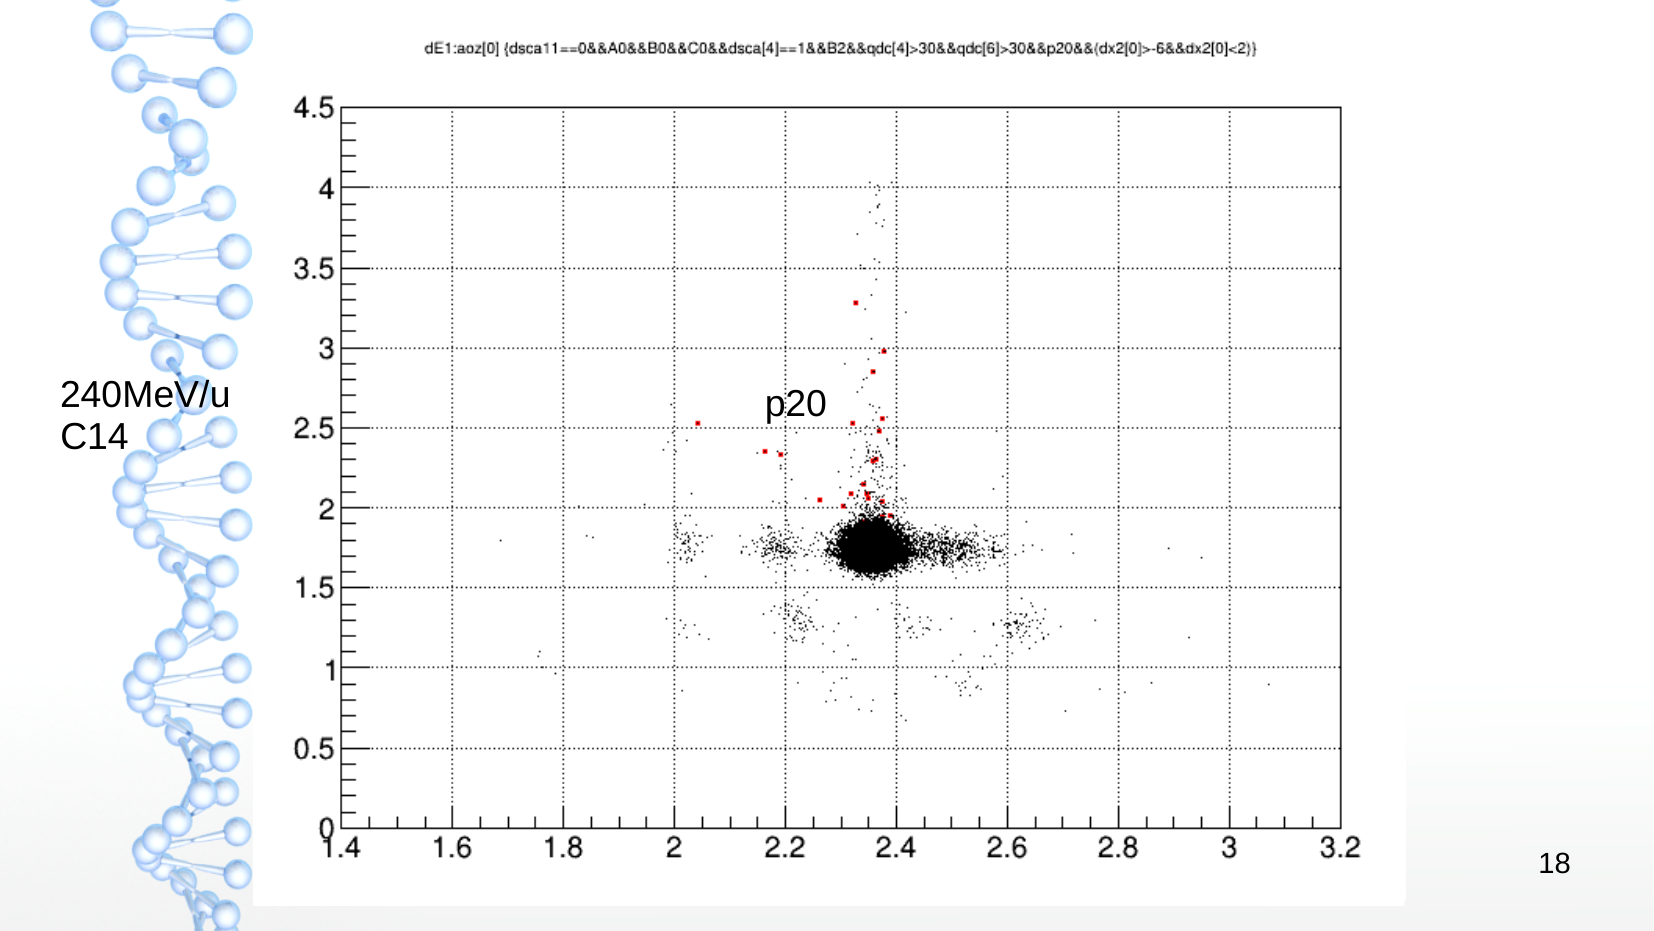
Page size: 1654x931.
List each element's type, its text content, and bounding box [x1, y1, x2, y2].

text_box 240MeV/u C14 [45, 365, 285, 466]
text_box p20 [750, 375, 871, 432]
picture [0, 0, 1654, 931]
